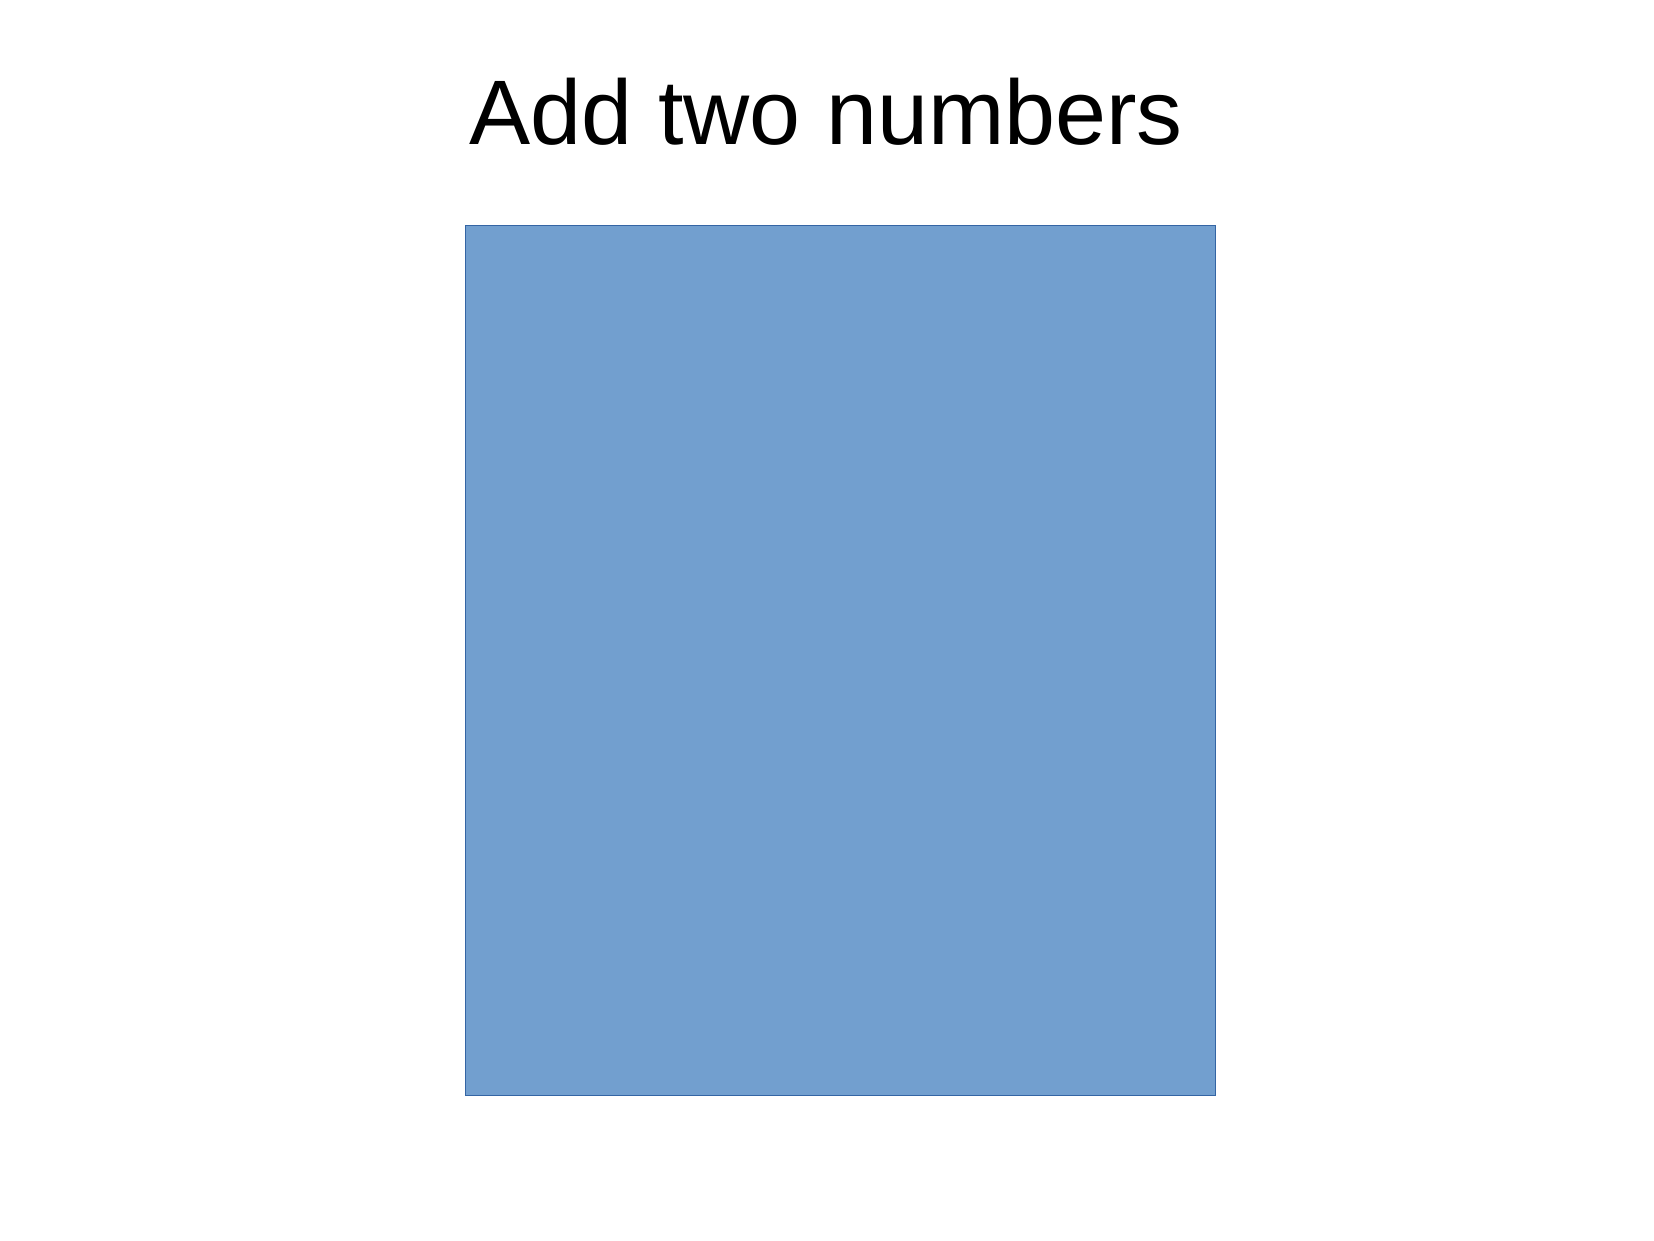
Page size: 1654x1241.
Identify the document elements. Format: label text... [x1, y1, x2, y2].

title Add two numbers [82, 45, 1571, 181]
text_box [465, 225, 1216, 1096]
